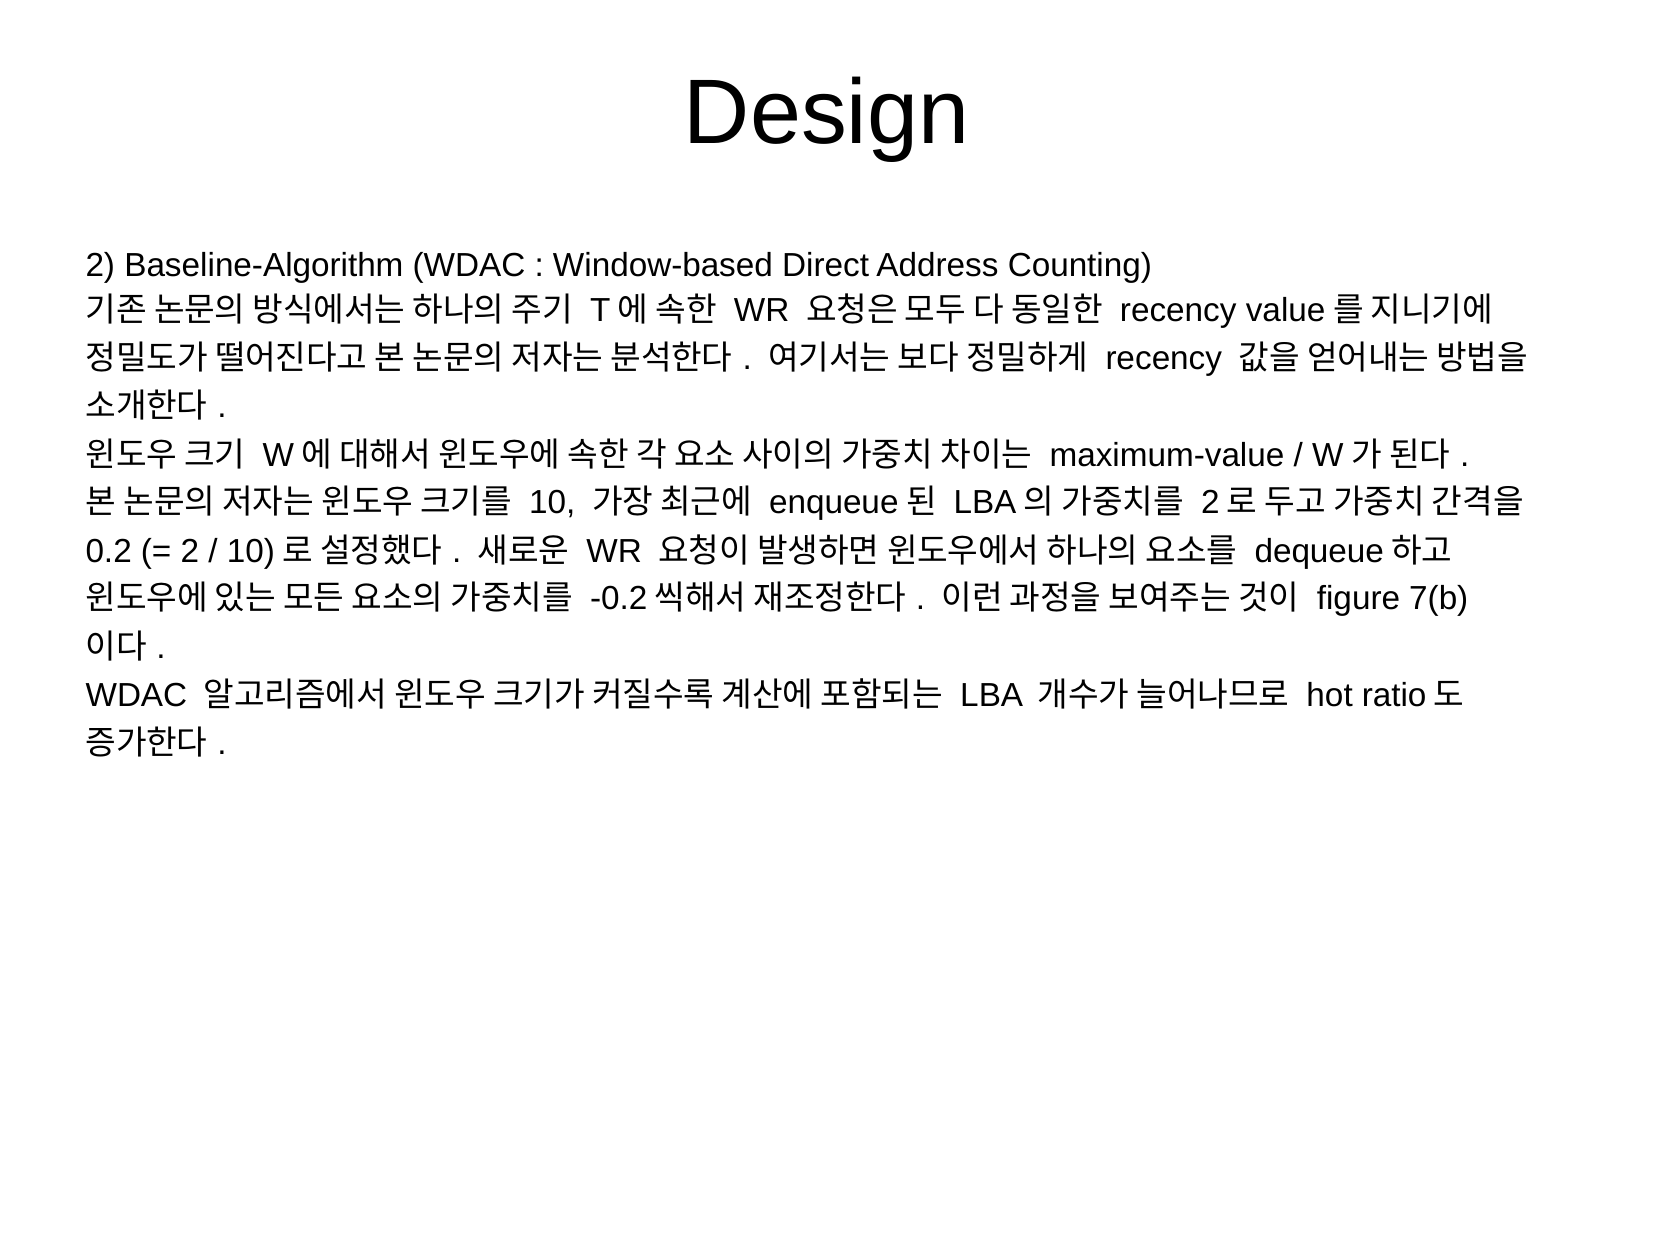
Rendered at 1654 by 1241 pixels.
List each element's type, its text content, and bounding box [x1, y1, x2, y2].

title Design [82, 8, 1571, 216]
text_box 2) Baseline-Algorithm (WDAC : Window-based Direct Address Counting) 기존 논문의 방식에서는 하나의 주기 T에 속한 WR 요청은 모두 다 동일한 recency value를 지니기에 정밀도가 떨어진다고 본 논문의 저자는 분석한다. 여기서는 보다 정밀하게 recency 값을 얻어내는 방법을 소개한다. 윈도우 크기 W에 대해서 윈도우에 속한 각 요소 사이의 가중치 차이는 maximum-value / W가 된다. 본 논문의 저자는 윈도우 크기를 10, 가장 최근에 enqueue된 LBA의 가중치를 2로 두고 가중치 간격을 0.2 (= 2 / 10)로 설정했다. 새로운 WR 요청이 발생하면 윈도우에서 하나의 요소를 dequeue하고 윈도우에 있는 모든 요소의 가중치를 -0.2씩해서 재조정한다. 이런 과정을 보여주는 것이 figure 7(b) 이다. WDAC 알고리즘에서 윈도우 크기가 커질수록 계산에 포함되는 LBA 개수가 늘어나므로 hot ratio도 증가한다. [70, 239, 1564, 786]
